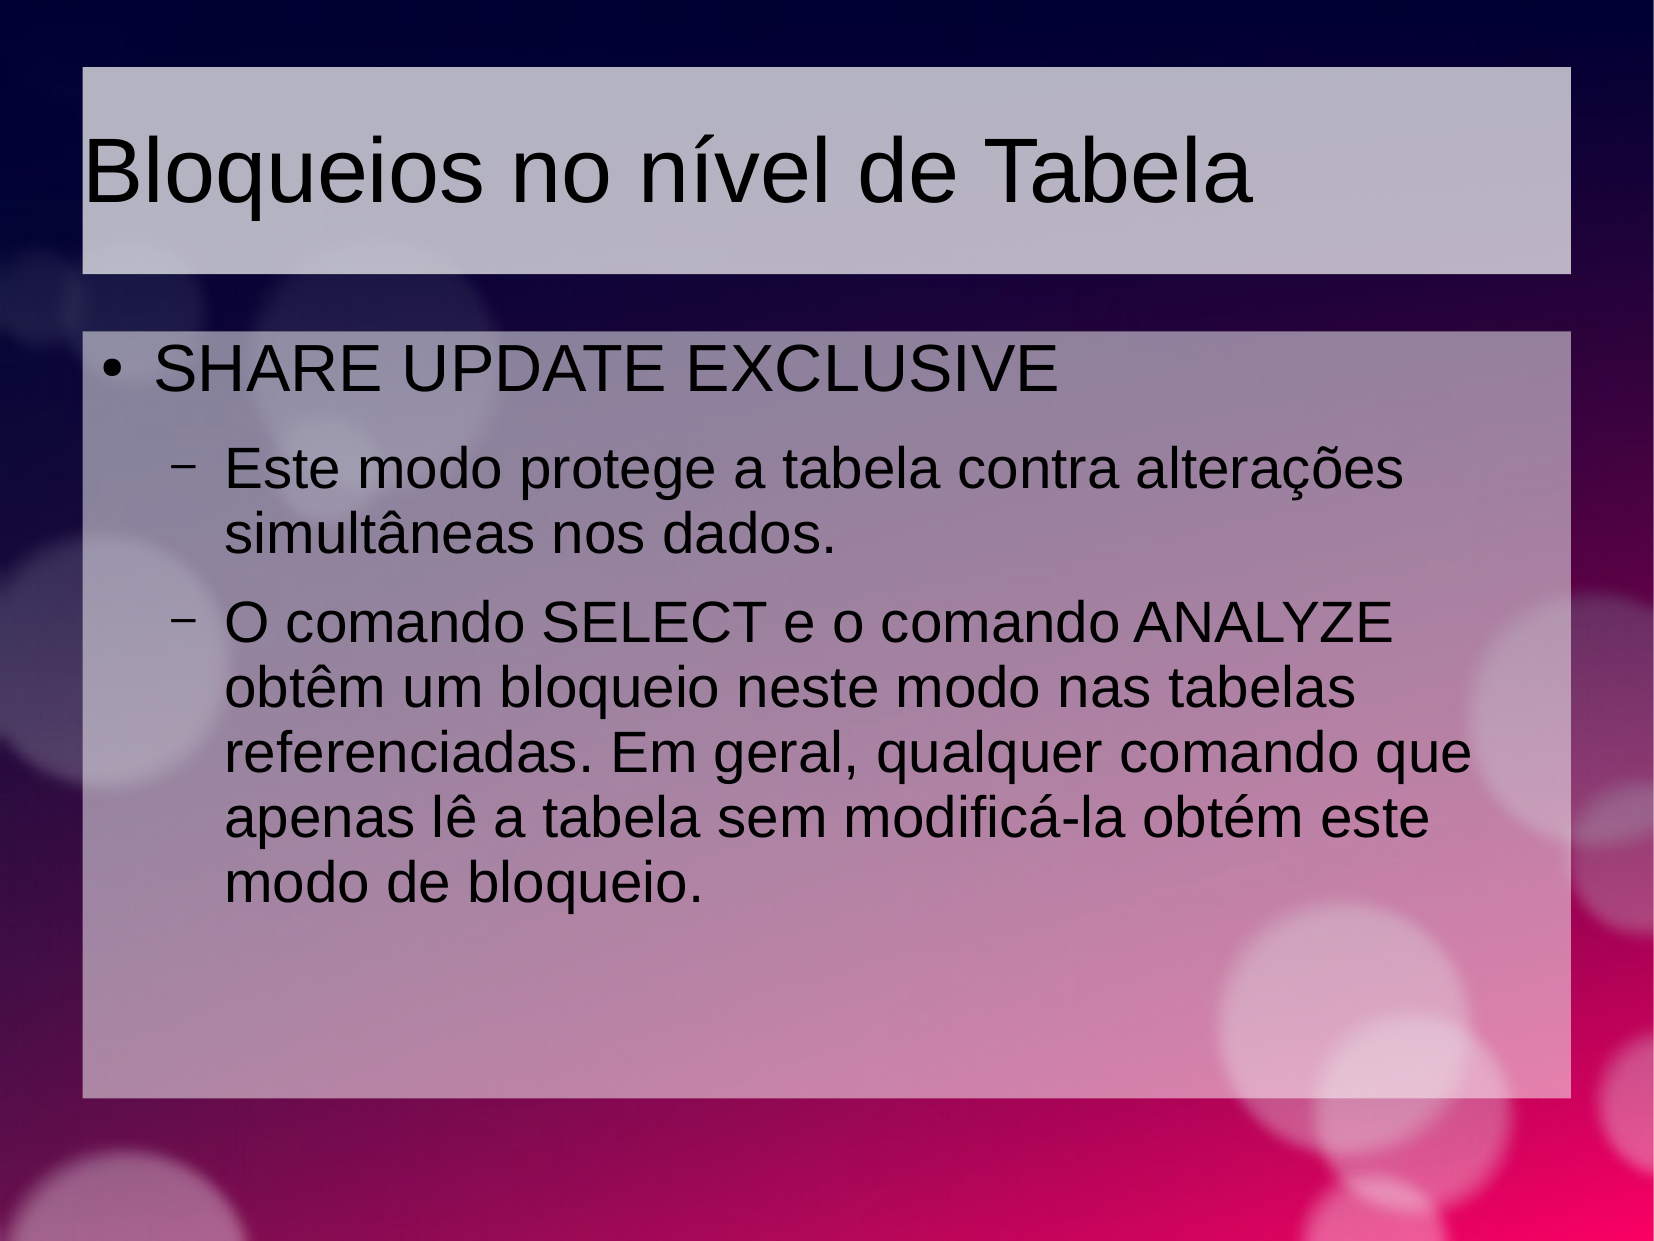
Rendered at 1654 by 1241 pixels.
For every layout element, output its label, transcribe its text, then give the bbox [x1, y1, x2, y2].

list SHARE UPDATE EXCLUSIVE Este modo protege a tabela contra alterações simultâneas nos dados. O comando SELECT e o comando ANALYZE obtêm um bloqueio neste modo nas tabelas referenciadas. Em geral, qualquer comando que apenas lê a tabela sem modificá-la obtém este modo de bloqueio. [82, 331, 1571, 1099]
title Bloqueios no nível de Tabela [82, 67, 1571, 275]
picture [0, 0, 1654, 1241]
